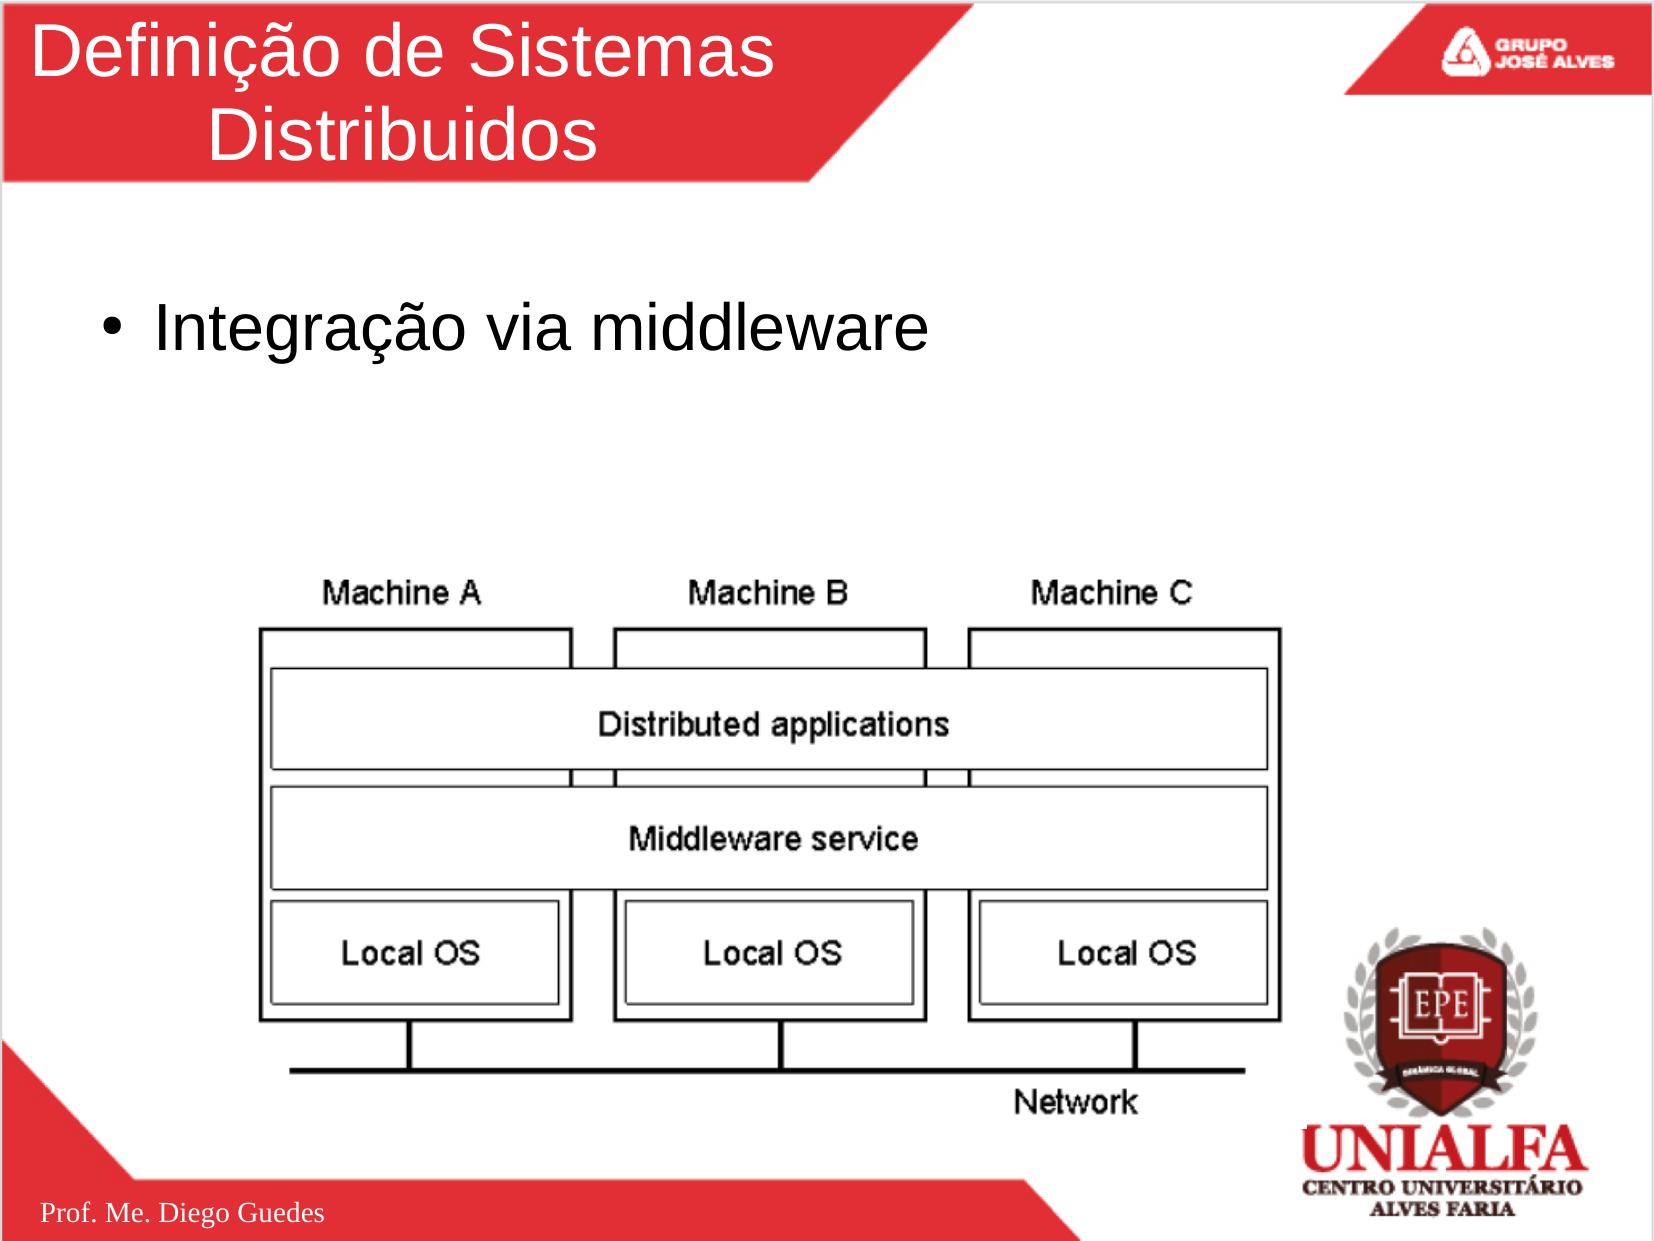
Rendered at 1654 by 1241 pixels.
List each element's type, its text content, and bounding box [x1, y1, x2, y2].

picture [0, 0, 1654, 1241]
title Definição de Sistemas Distribuidos [6, 8, 799, 177]
list Integração via middleware [82, 290, 1571, 1109]
